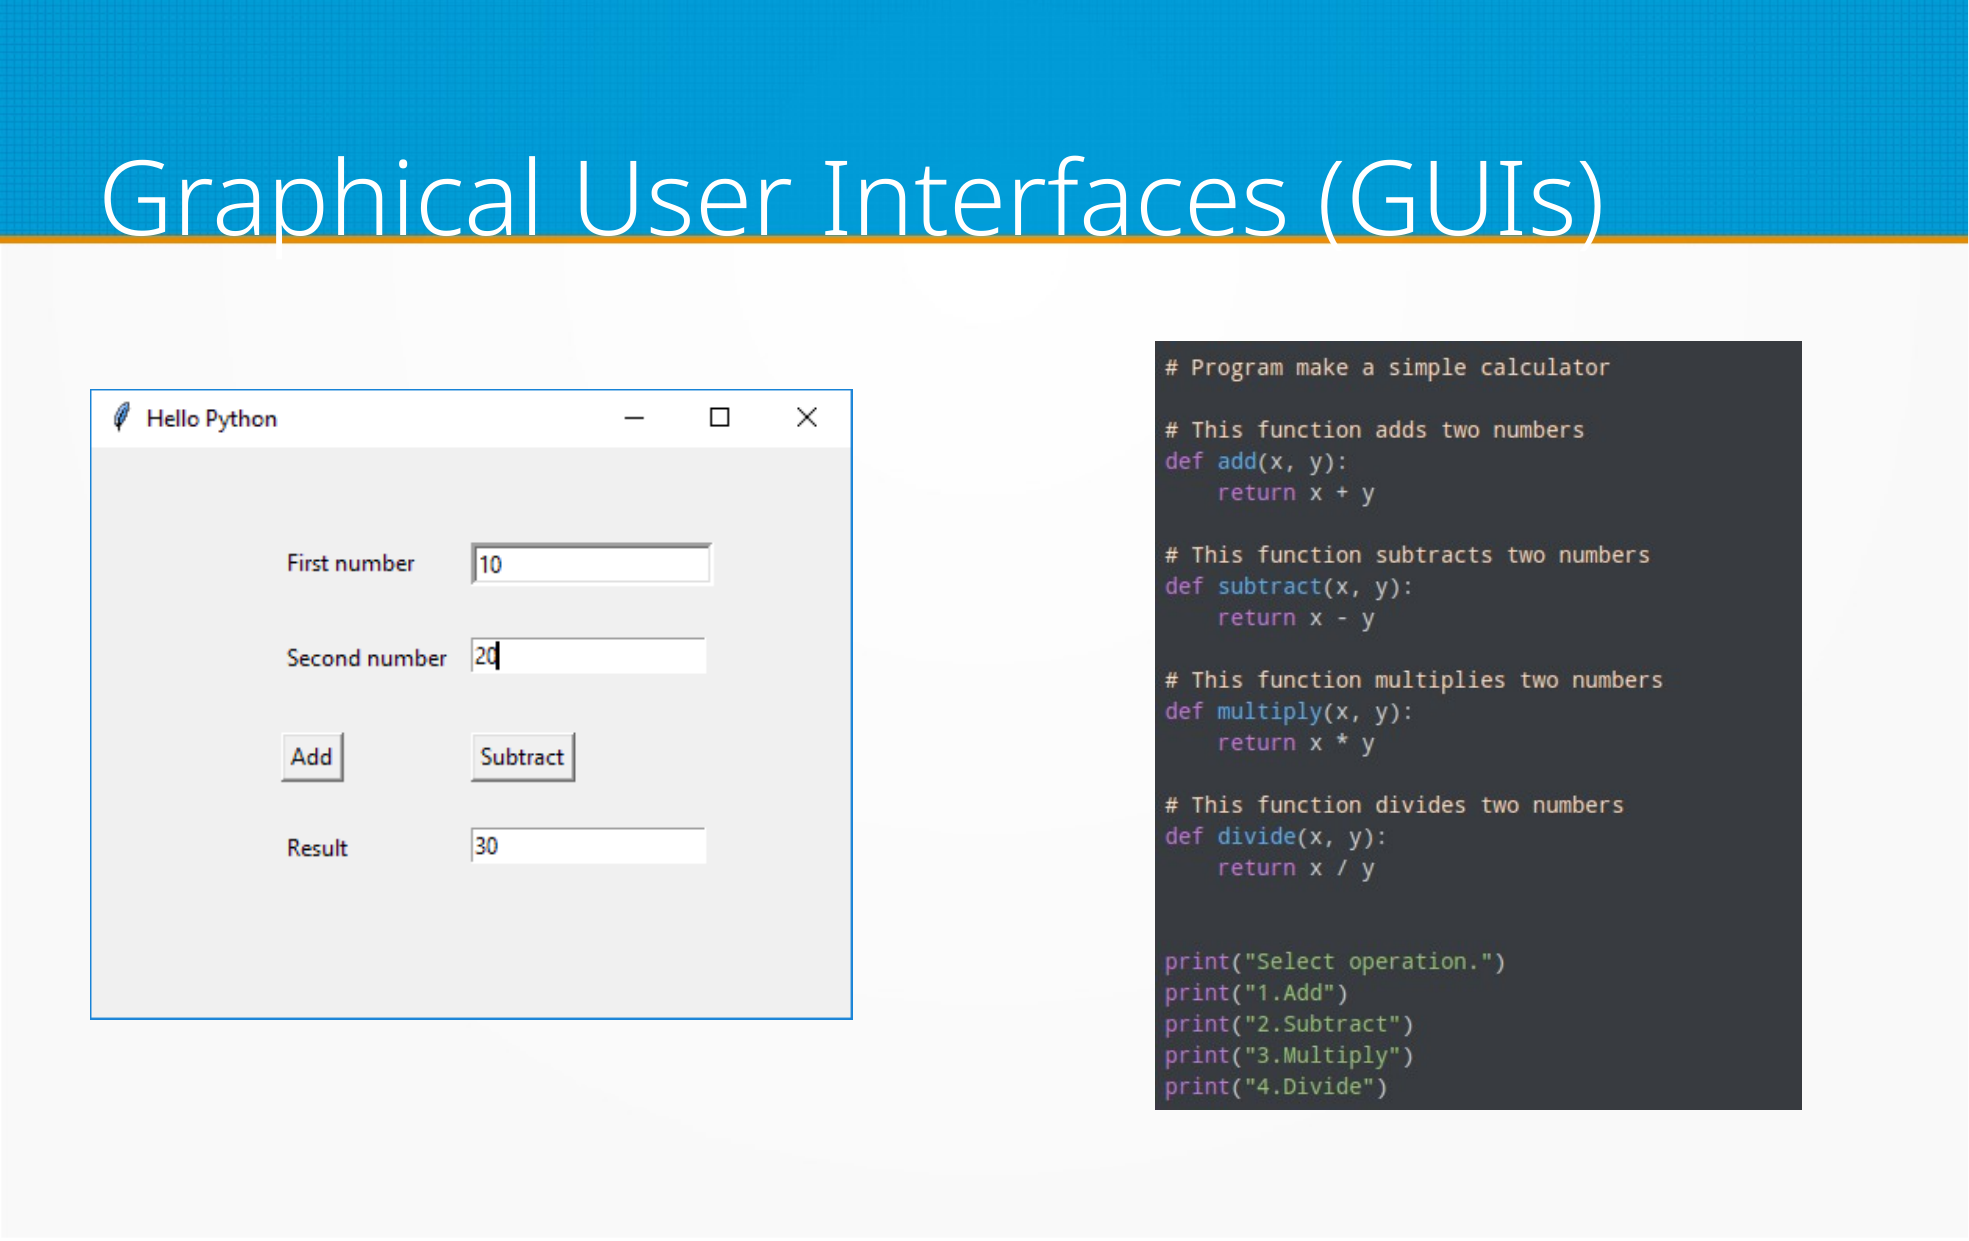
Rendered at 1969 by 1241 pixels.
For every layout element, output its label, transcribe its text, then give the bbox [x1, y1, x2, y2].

picture [0, 233, 1969, 1241]
title Graphical User Interfaces (GUIs) [98, 49, 1870, 257]
